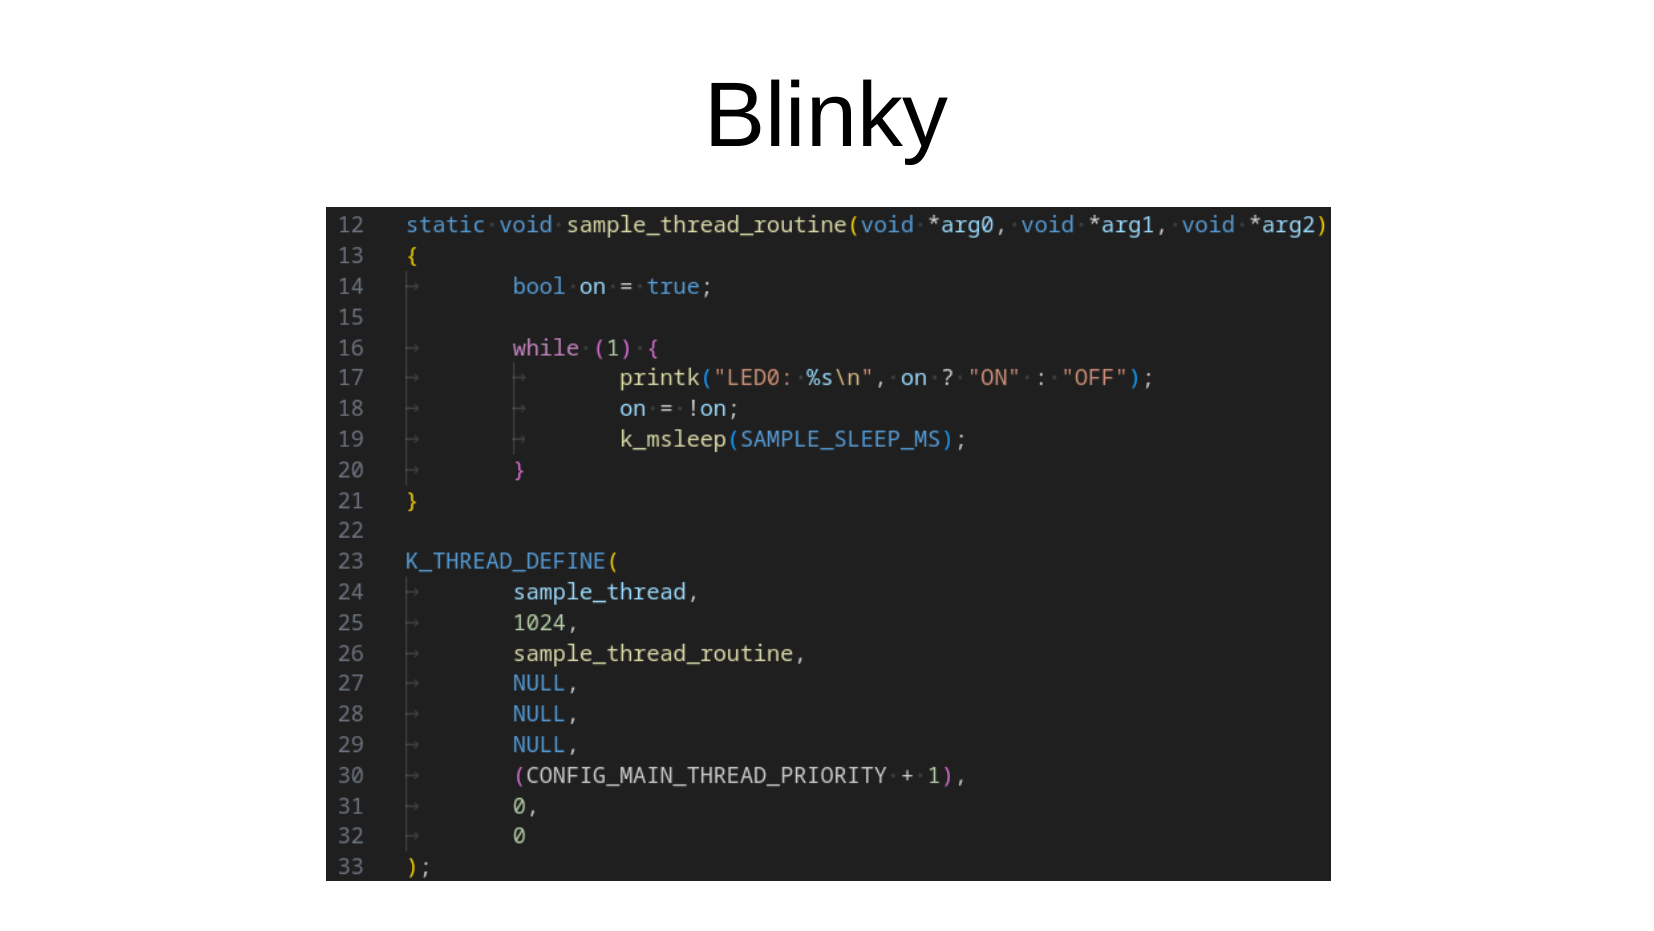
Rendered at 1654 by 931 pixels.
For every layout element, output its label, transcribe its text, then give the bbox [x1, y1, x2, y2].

picture [326, 207, 1331, 881]
title Blinky [82, 37, 1571, 193]
